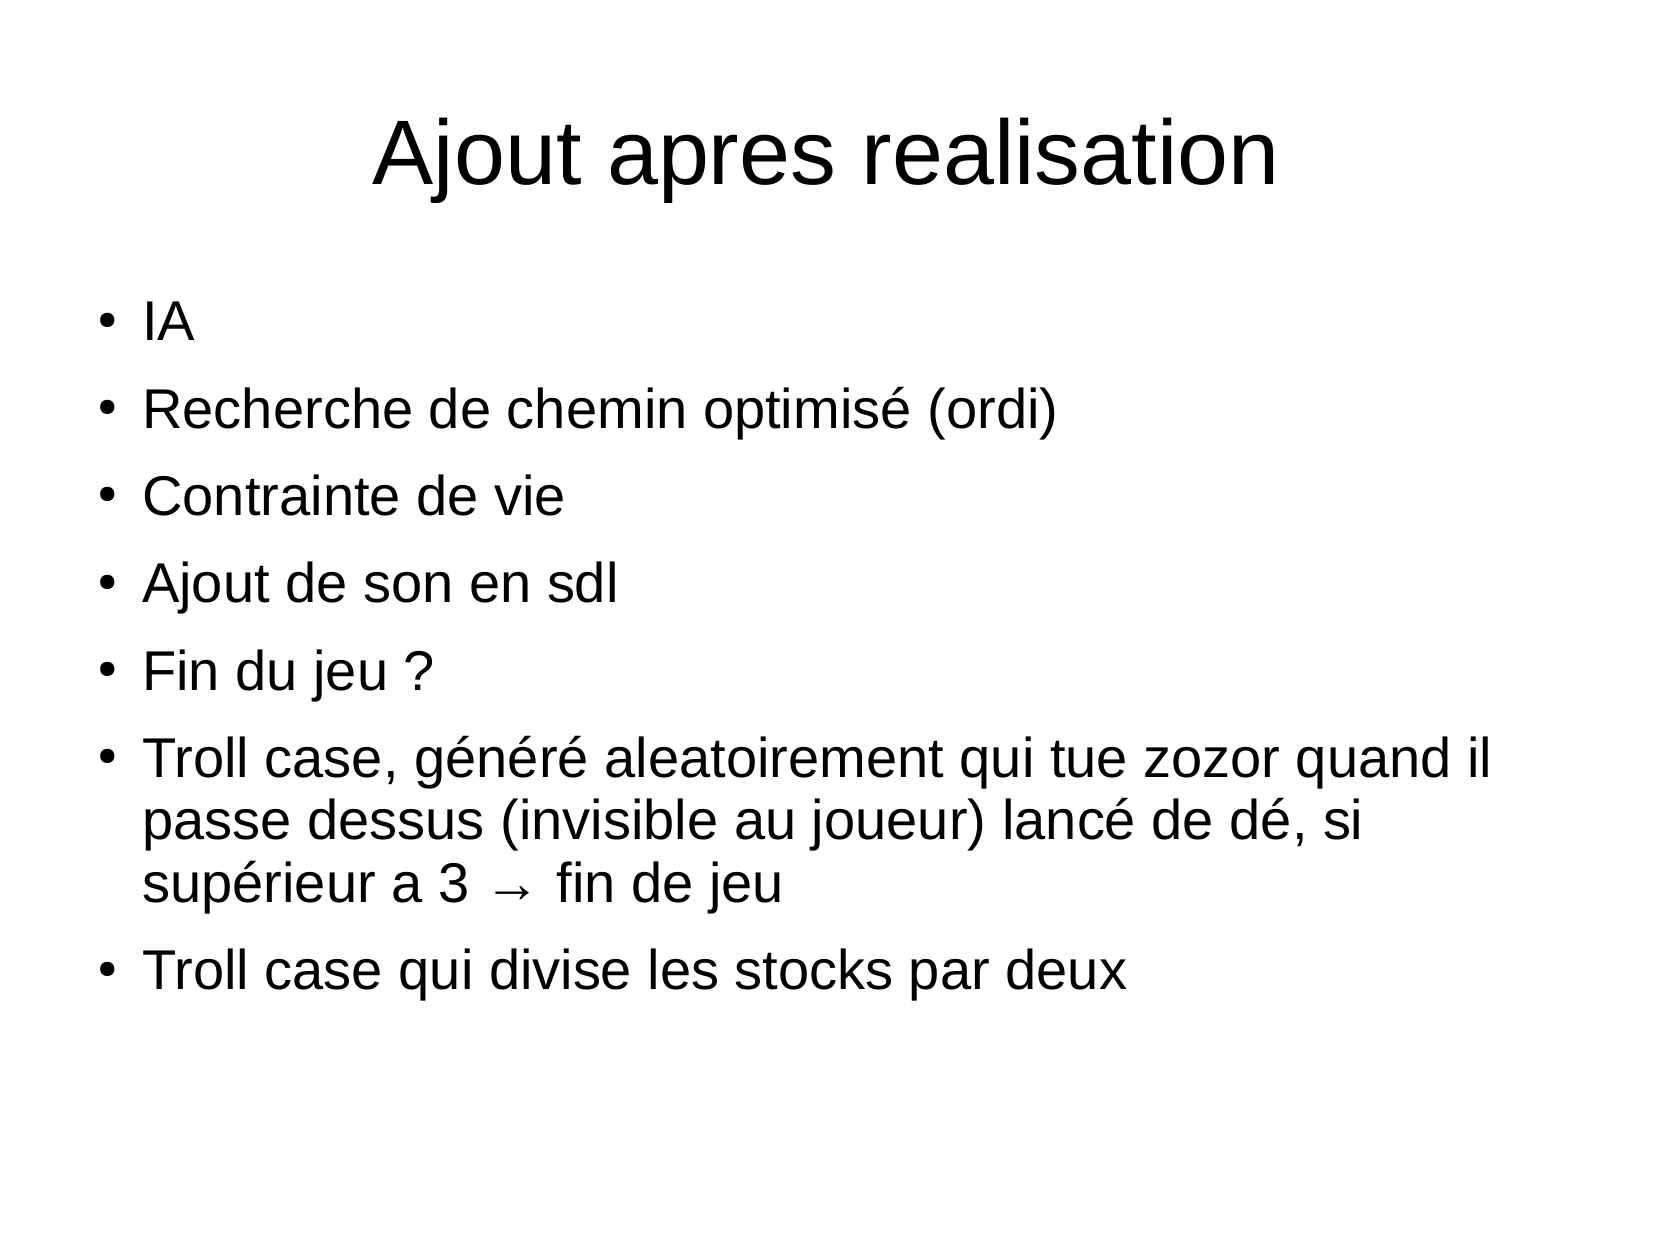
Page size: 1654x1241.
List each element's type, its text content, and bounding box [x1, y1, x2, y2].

list IA Recherche de chemin optimisé (ordi) Contrainte de vie Ajout de son en sdl Fin du jeu ? Troll case, généré aleatoirement qui tue zozor quand il passe dessus (invisible au joueur) lancé de dé, si supérieur a 3 → fin de jeu Troll case qui divise les stocks par deux [82, 290, 1571, 1010]
title Ajout apres realisation [82, 49, 1571, 257]
